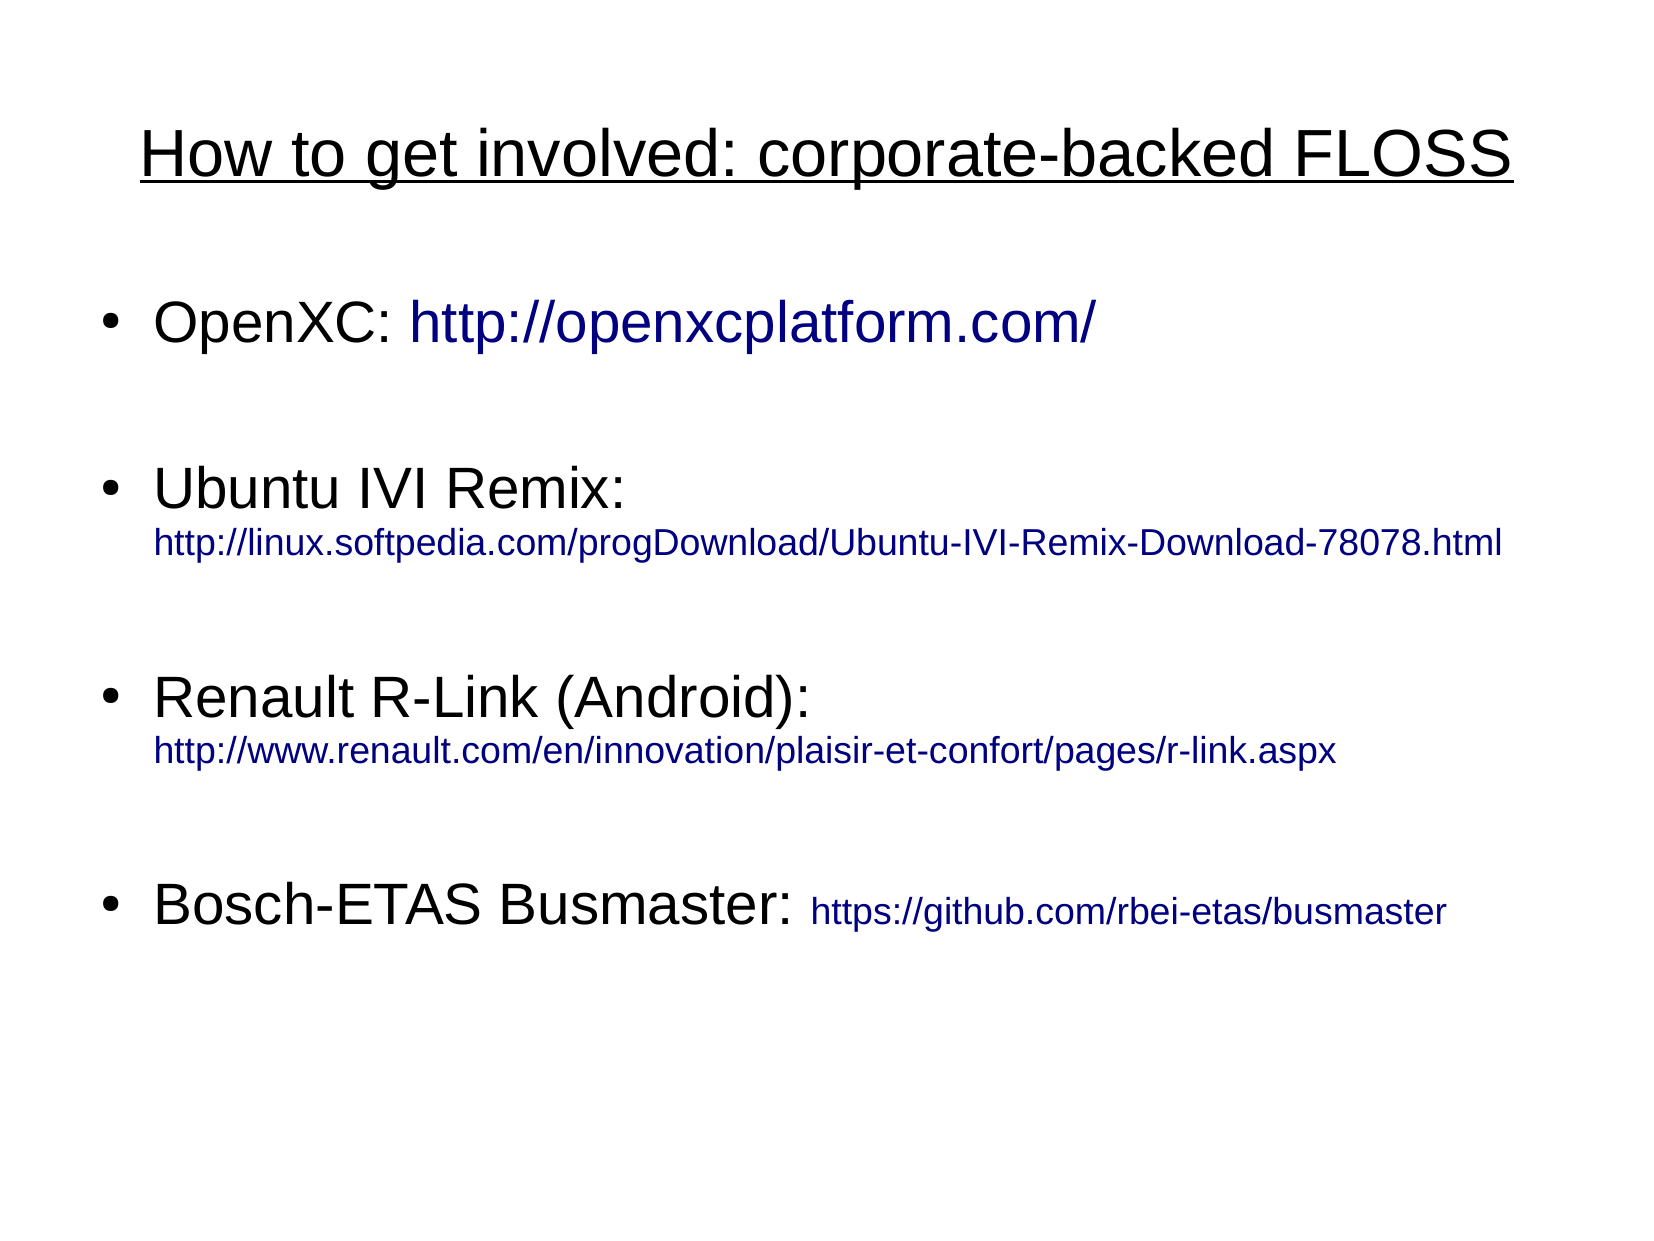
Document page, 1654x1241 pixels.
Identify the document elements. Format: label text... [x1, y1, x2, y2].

title [30, 360, 1519, 568]
title How to get involved: corporate-backed FLOSS [82, 49, 1571, 257]
list OpenXC: http://openxcplatform.com/ Ubuntu IVI Remix: http://linux.softpedia.com/progDownload/Ubuntu-IVI-Remix-Download-78078.html Renault R-Link (Android): http://www.renault.com/en/innovation/plaisir-et-confort/pages/r-link.aspx Bosch-ETAS Busmaster: https://github.com/rbei-etas/busmaster [82, 290, 1571, 1109]
